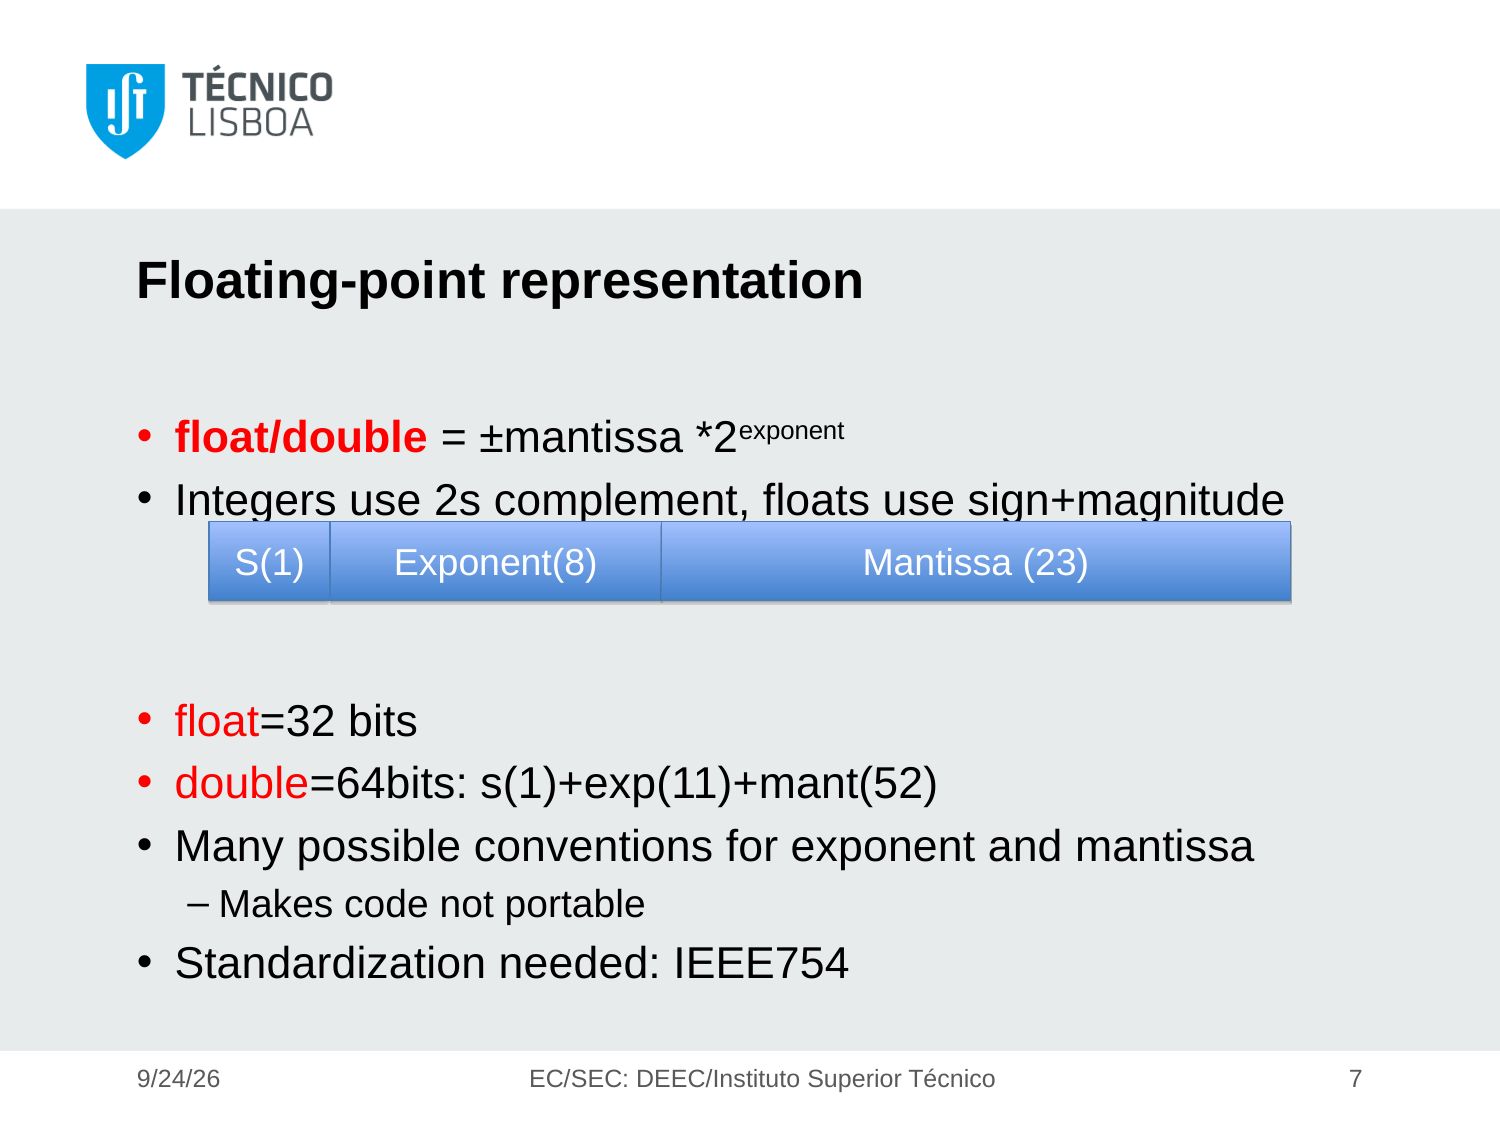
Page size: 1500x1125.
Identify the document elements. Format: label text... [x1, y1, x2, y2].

picture [0, 0, 1500, 1125]
text_box Exponent(8) [331, 521, 661, 600]
slide_number <number> [1077, 1052, 1378, 1103]
footer EC/SEC: DEEC/Instituto Superior Técnico [512, 1052, 1021, 1103]
slide_number 11/15/18 [121, 1052, 425, 1103]
list float/double = ±mantissa *2exponent Integers use 2s complement, floats use sign+magnitude float=32 bits double=64bits: s(1)+exp(11)+mant(52) Many possible conventions for exponent and mantissa Makes code not portable Standardization needed: IEEE754 [121, 400, 1378, 1005]
text_box S(1) [209, 521, 331, 600]
text_box Mantissa (23) [661, 521, 1291, 600]
title Floating-point representation [121, 237, 1378, 381]
